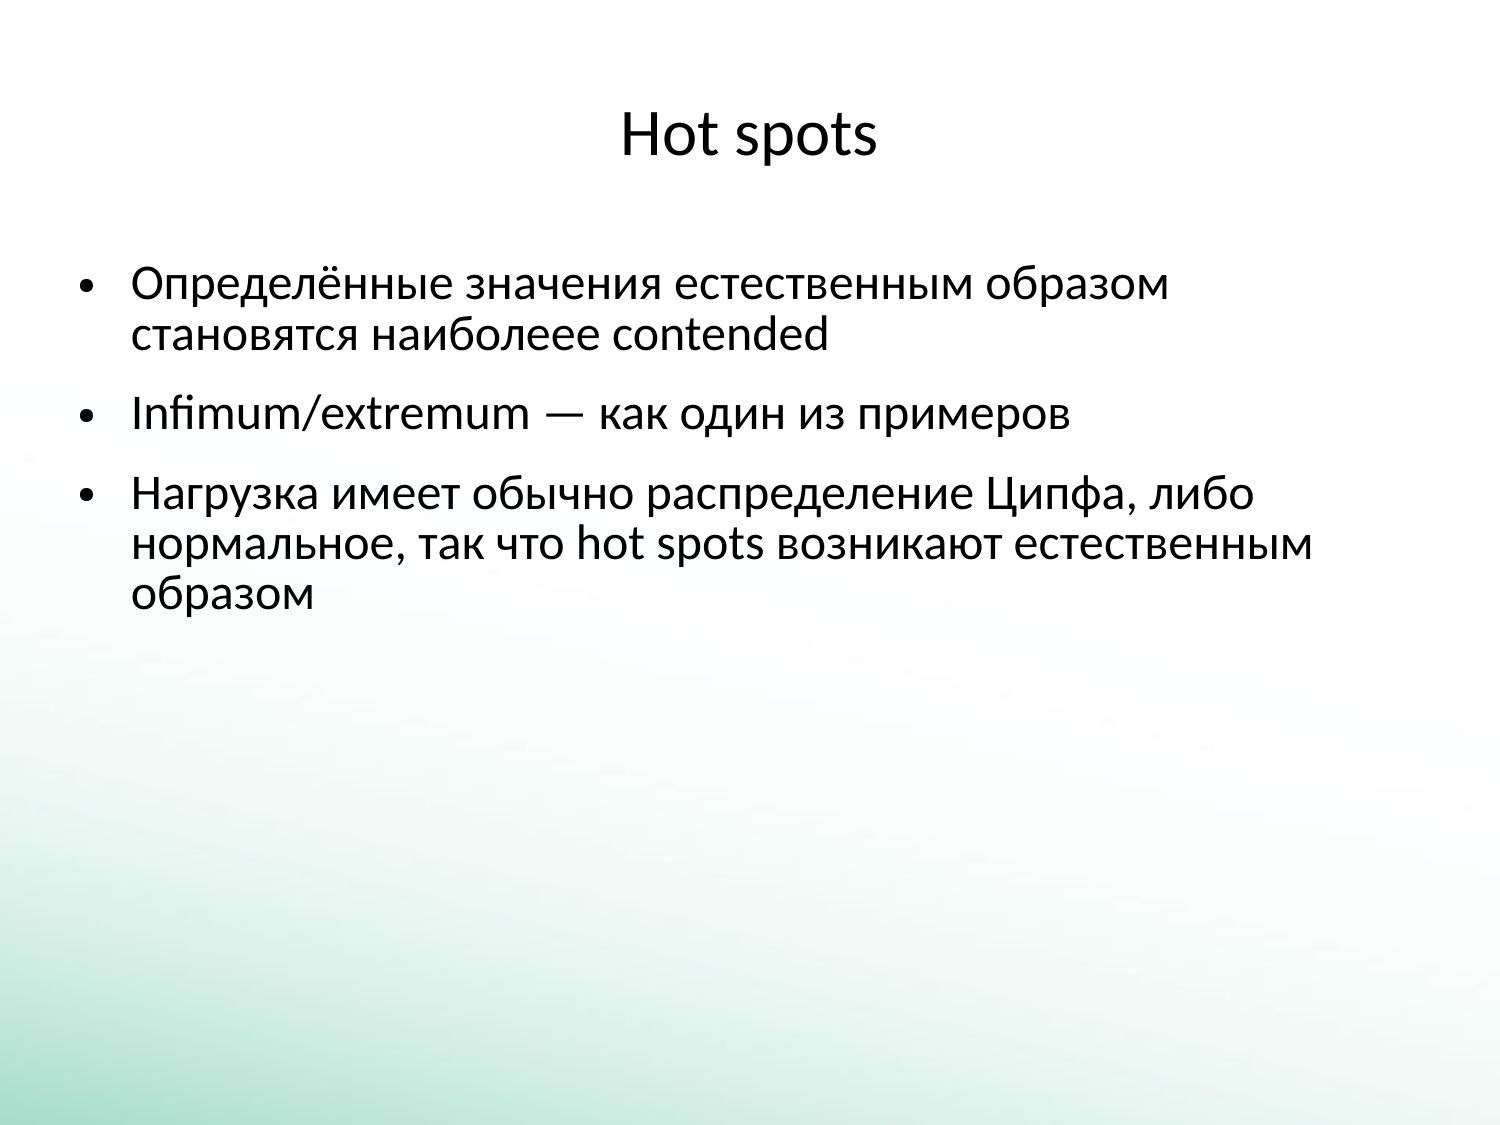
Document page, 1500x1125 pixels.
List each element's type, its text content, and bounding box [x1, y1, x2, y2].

picture [0, 0, 1500, 1125]
title Hot spots [75, 45, 1425, 233]
list Определённые значения естественным образом становятся наиболеее contended Infimum/extremum — как один из примеров Нагрузка имеет обычно распределение Ципфа, либо нормальное, так что hot spots возникают естественным образом [60, 262, 1411, 1005]
